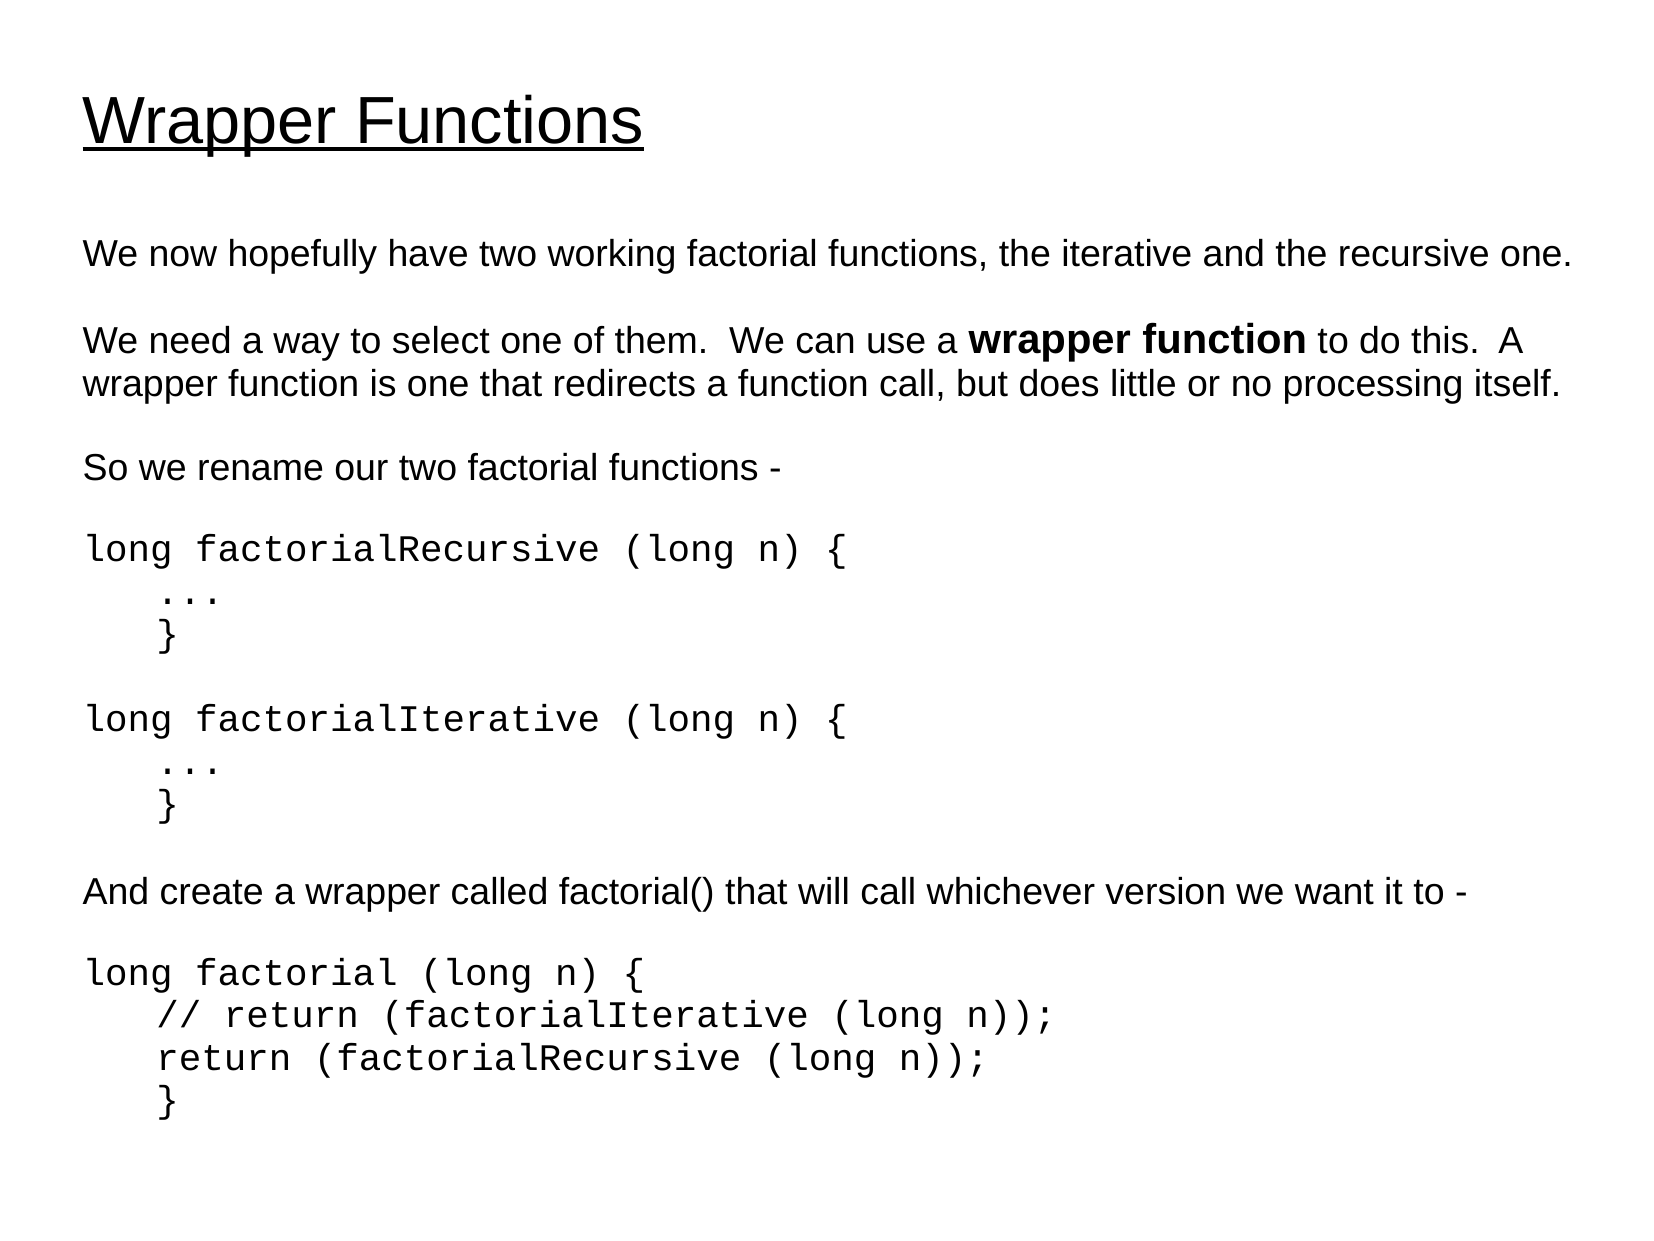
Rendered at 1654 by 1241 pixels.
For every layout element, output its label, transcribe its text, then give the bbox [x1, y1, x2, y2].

subtitle Wrapper Functions We now hopefully have two working factorial functions, the iterative and the recursive one. We need a way to select one of them. We can use a wrapper function to do this. A wrapper function is one that redirects a function call, but does little or no processing itself. So we rename our two factorial functions - long factorialRecursive (long n) { ... } long factorialIterative (long n) { ... } And create a wrapper called factorial() that will call whichever version we want it to - long factorial (long n) { // return (factorialIterative (long n)); return (factorialRecursive (long n)); } [82, 82, 1595, 1158]
